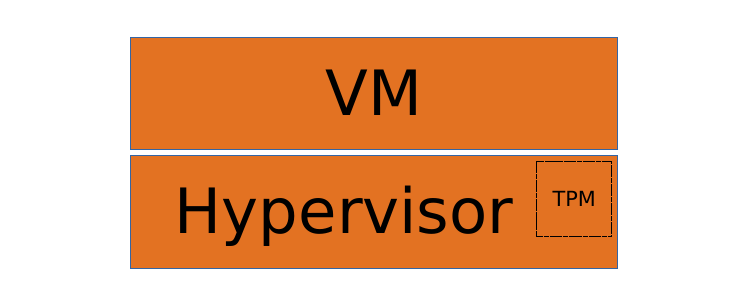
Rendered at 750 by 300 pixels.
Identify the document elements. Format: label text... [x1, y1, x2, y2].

text_box TPM [536, 161, 612, 237]
text_box VM [130, 37, 618, 150]
text_box Hypervisor [130, 155, 618, 269]
